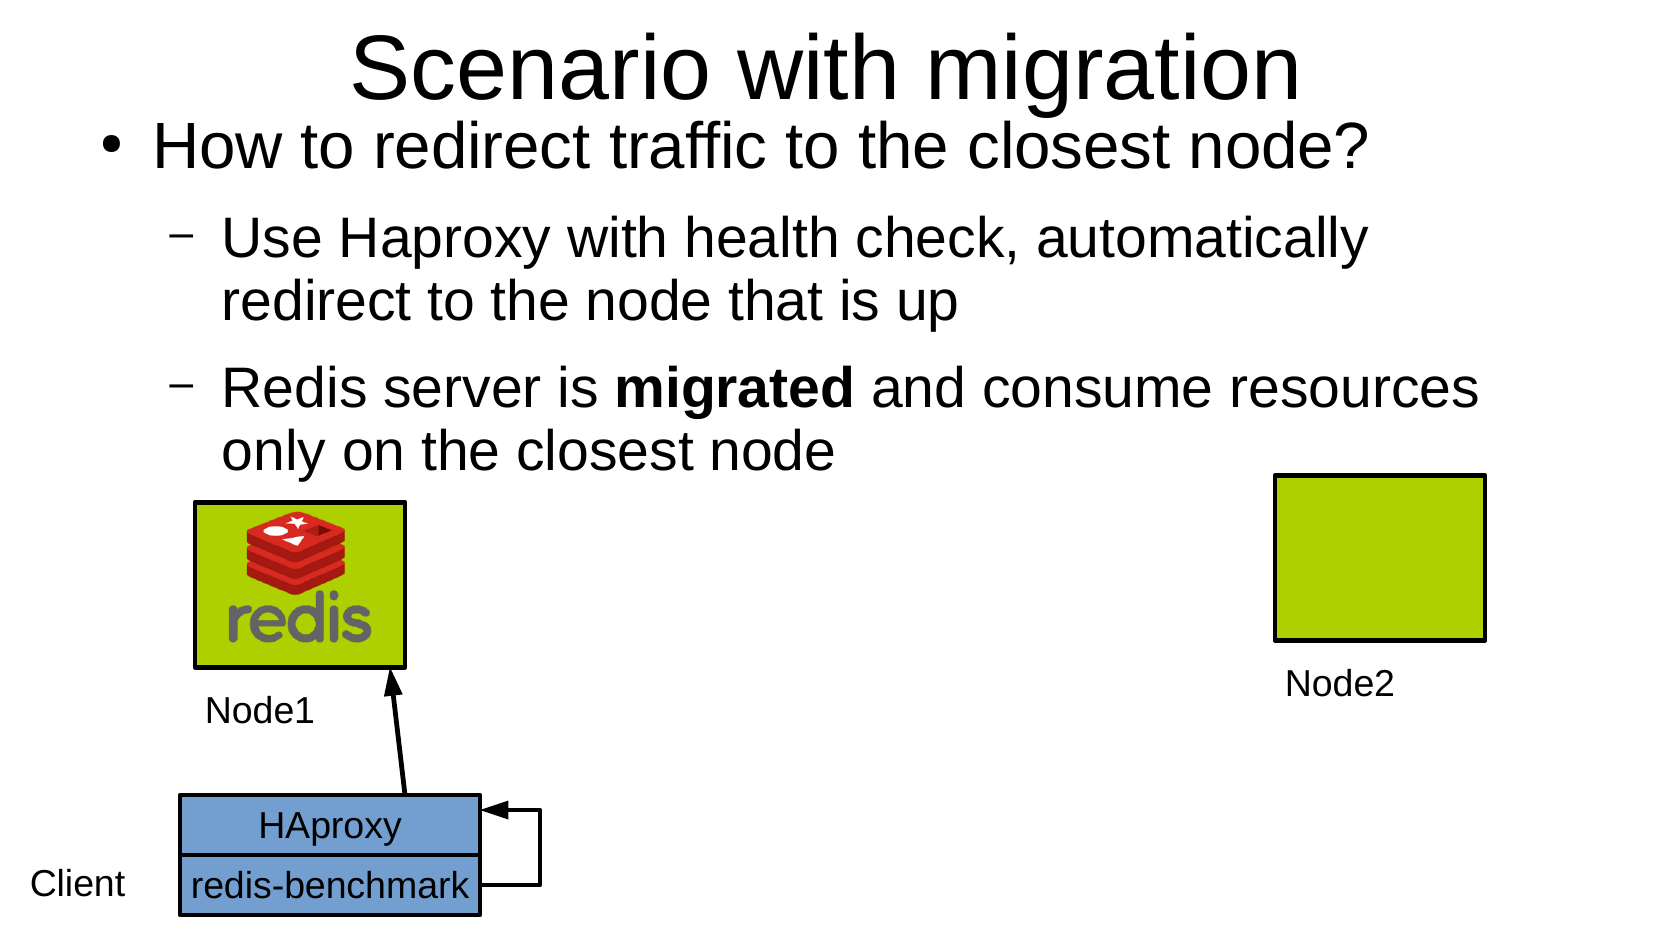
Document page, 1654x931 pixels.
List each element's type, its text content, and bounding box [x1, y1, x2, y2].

text_box Node1 [190, 682, 331, 740]
text_box Node2 [1270, 655, 1411, 713]
text_box HAproxy [180, 795, 481, 856]
title Scenario with migration [82, 0, 1571, 109]
text_box Client [15, 855, 141, 912]
text_box [195, 502, 406, 668]
list How to redirect traffic to the closest node? Use Haproxy with health check, automatically redirect to the node that is up Redis server is migrated and consume resources only on the closest node [82, 109, 1571, 488]
text_box [1275, 475, 1486, 641]
text_box redis-benchmark [180, 856, 481, 916]
picture [208, 499, 391, 653]
